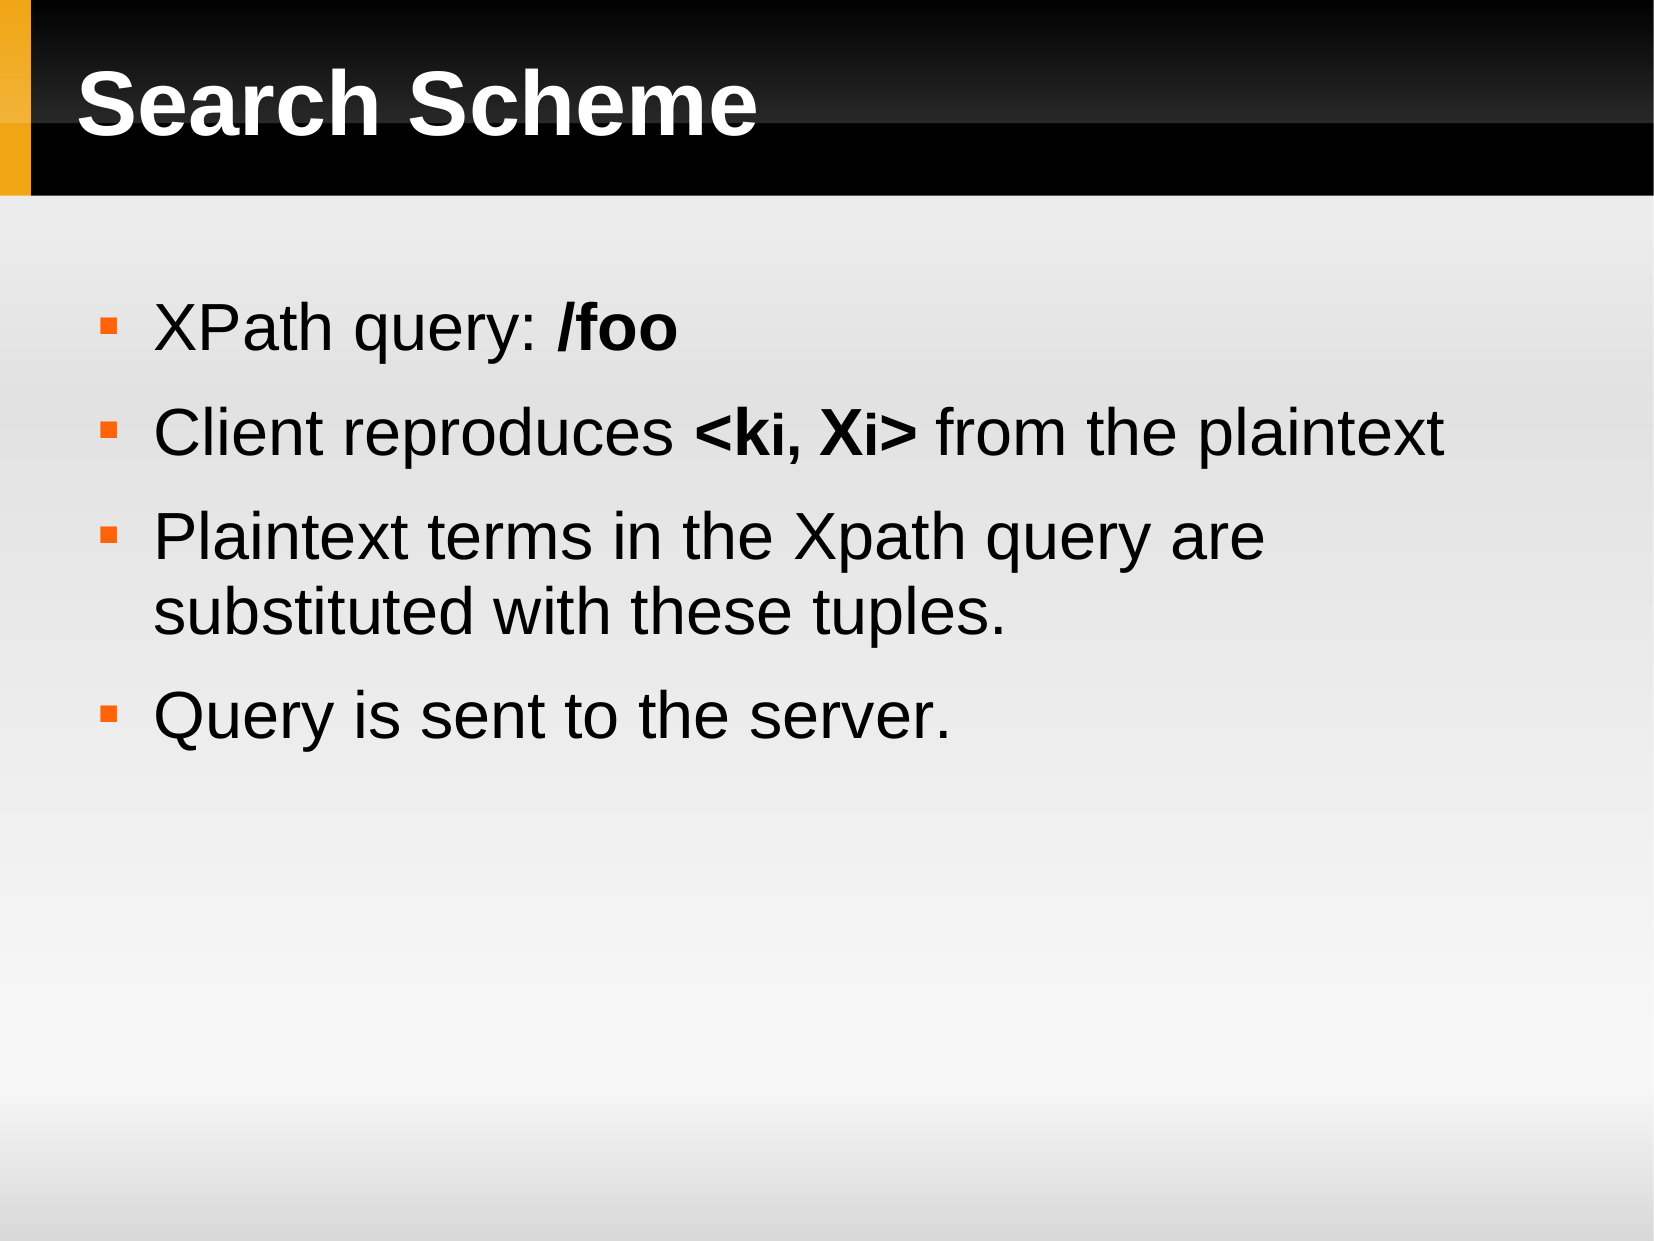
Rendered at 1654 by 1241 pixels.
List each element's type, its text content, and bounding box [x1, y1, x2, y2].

picture [0, 0, 1654, 1241]
title Search Scheme [76, 0, 1565, 208]
list XPath query: /foo Client reproduces <ki, Xi> from the plaintext Plaintext terms in the Xpath query are substituted with these tuples. Query is sent to the server. [82, 290, 1571, 1109]
